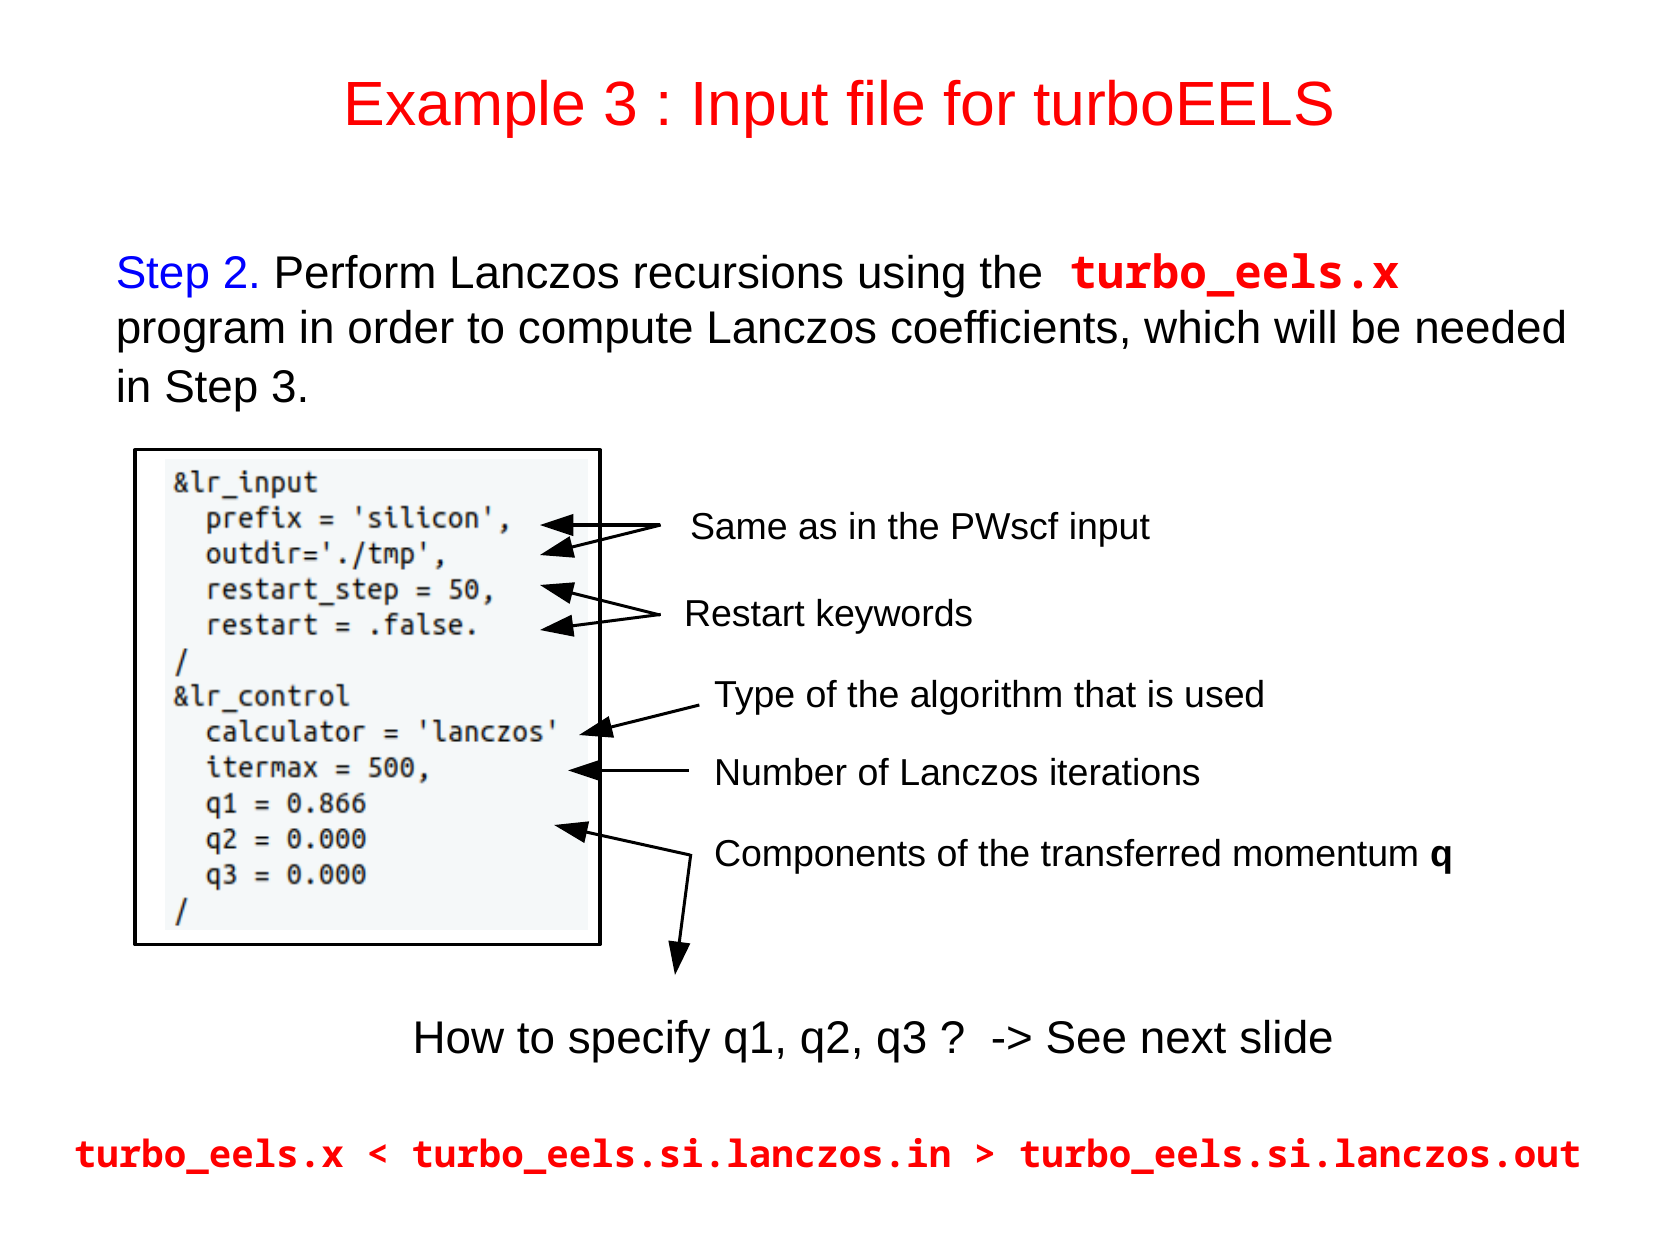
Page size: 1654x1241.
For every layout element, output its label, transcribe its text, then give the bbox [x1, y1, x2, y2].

title Example 3 : Input file for turboEELS [84, 32, 1573, 175]
list turbo_eels.x < turbo_eels.si.lanczos.in > turbo_eels.si.lanczos.out [3, 1127, 1609, 1233]
picture [165, 459, 588, 931]
text_box Same as in the PWscf input [675, 498, 1176, 556]
picture [570, 527, 588, 545]
list How to specify q1, q2, q3 ? -> See next slide [341, 1005, 1396, 1130]
text_box Type of the algorithm that is used [699, 666, 1306, 744]
text_box Number of Lanczos iterations [699, 744, 1306, 825]
text_box Components of the transferred momentum q [699, 825, 1501, 924]
text_box Restart keywords [669, 585, 1171, 642]
list Step 2. Perform Lanczos recursions using the turbo_eels.x program in order to compute Lanczos coefficients, which will be needed in Step 3. [45, 240, 1576, 406]
